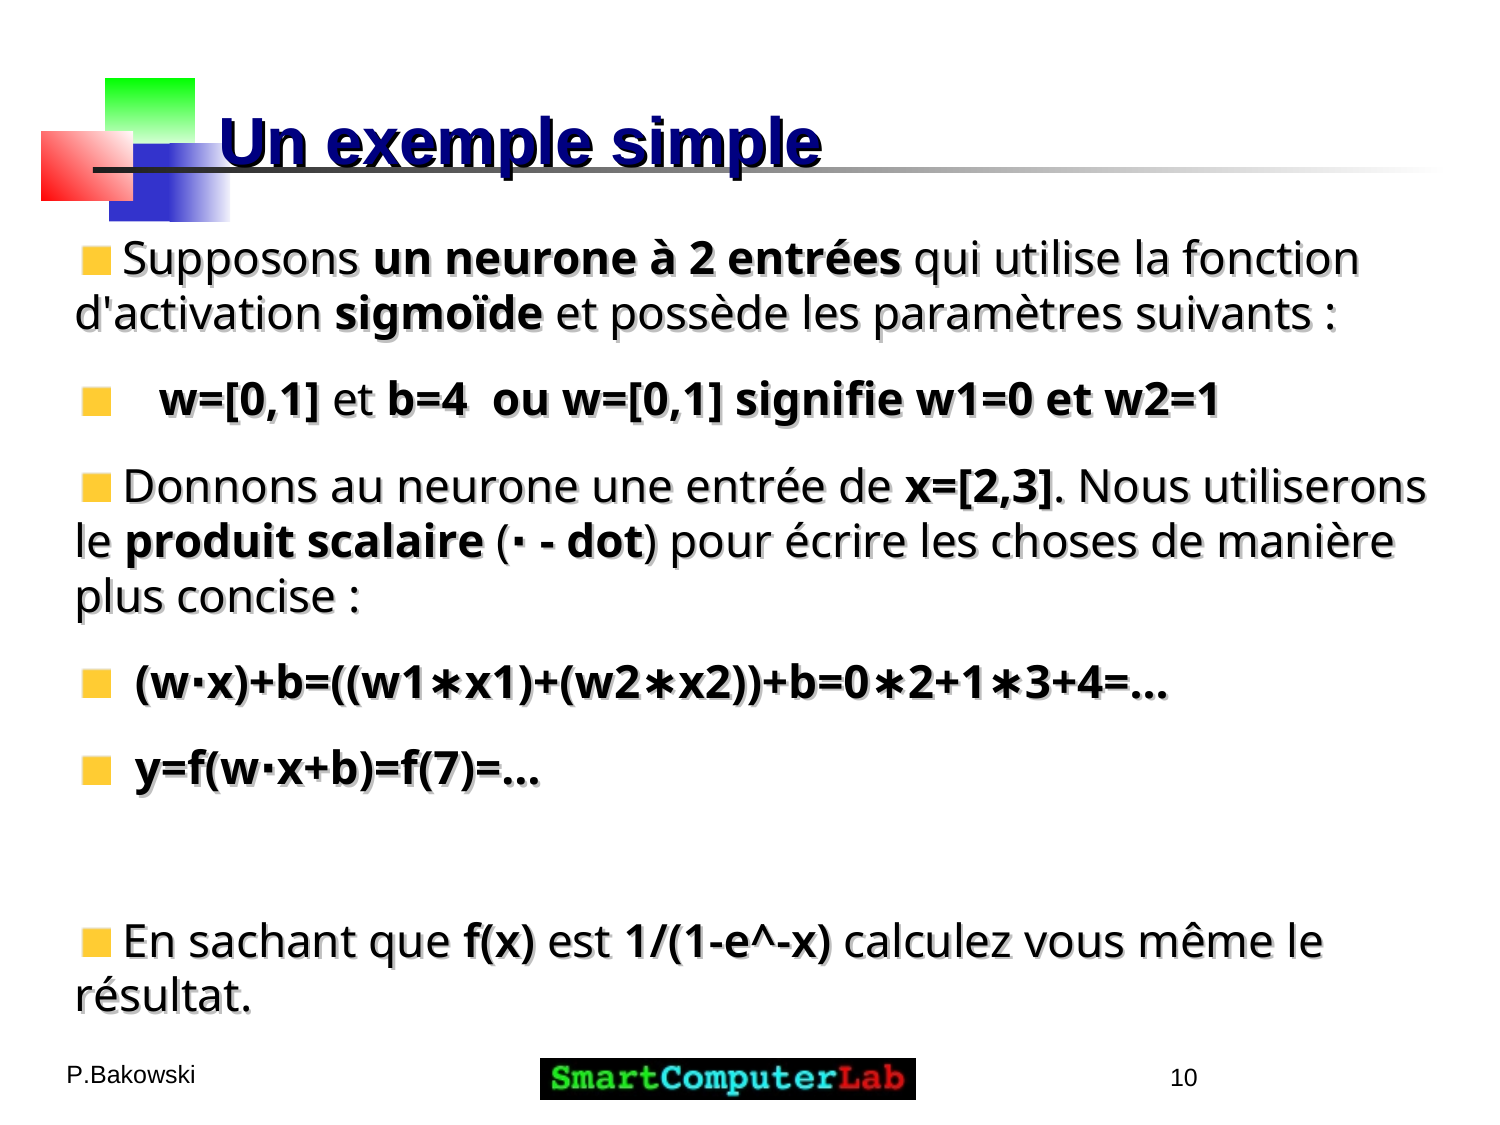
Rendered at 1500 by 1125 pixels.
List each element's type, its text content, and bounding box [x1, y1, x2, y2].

picture [74, 920, 111, 957]
title Un exemple simple [203, 90, 1456, 135]
picture [540, 1058, 916, 1100]
picture [74, 465, 111, 502]
picture [74, 238, 111, 275]
picture [74, 661, 111, 698]
text_box Supposons un neurone à 2 entrées qui utilise la fonction d'activation sigmoïde et possède les paramètres suivants : w=[0,1] et b=4 ou w=[0,1] signifie w1=0 et w2=1 Donnons au neurone une entrée de x=[2,3]. Nous utiliserons le produit scalaire (⋅ - dot) pour écrire les choses de manière plus concise : (w⋅x)+b=((w1∗x1)+(w2∗x2))+b=0∗2+1∗3+4=... y=f(w⋅x+b)=f(7)=… En sachant que f(x) est 1/(1-e^-x) calculez vous même le résultat. [60, 135, 1471, 1029]
picture [74, 748, 111, 785]
picture [74, 379, 111, 416]
